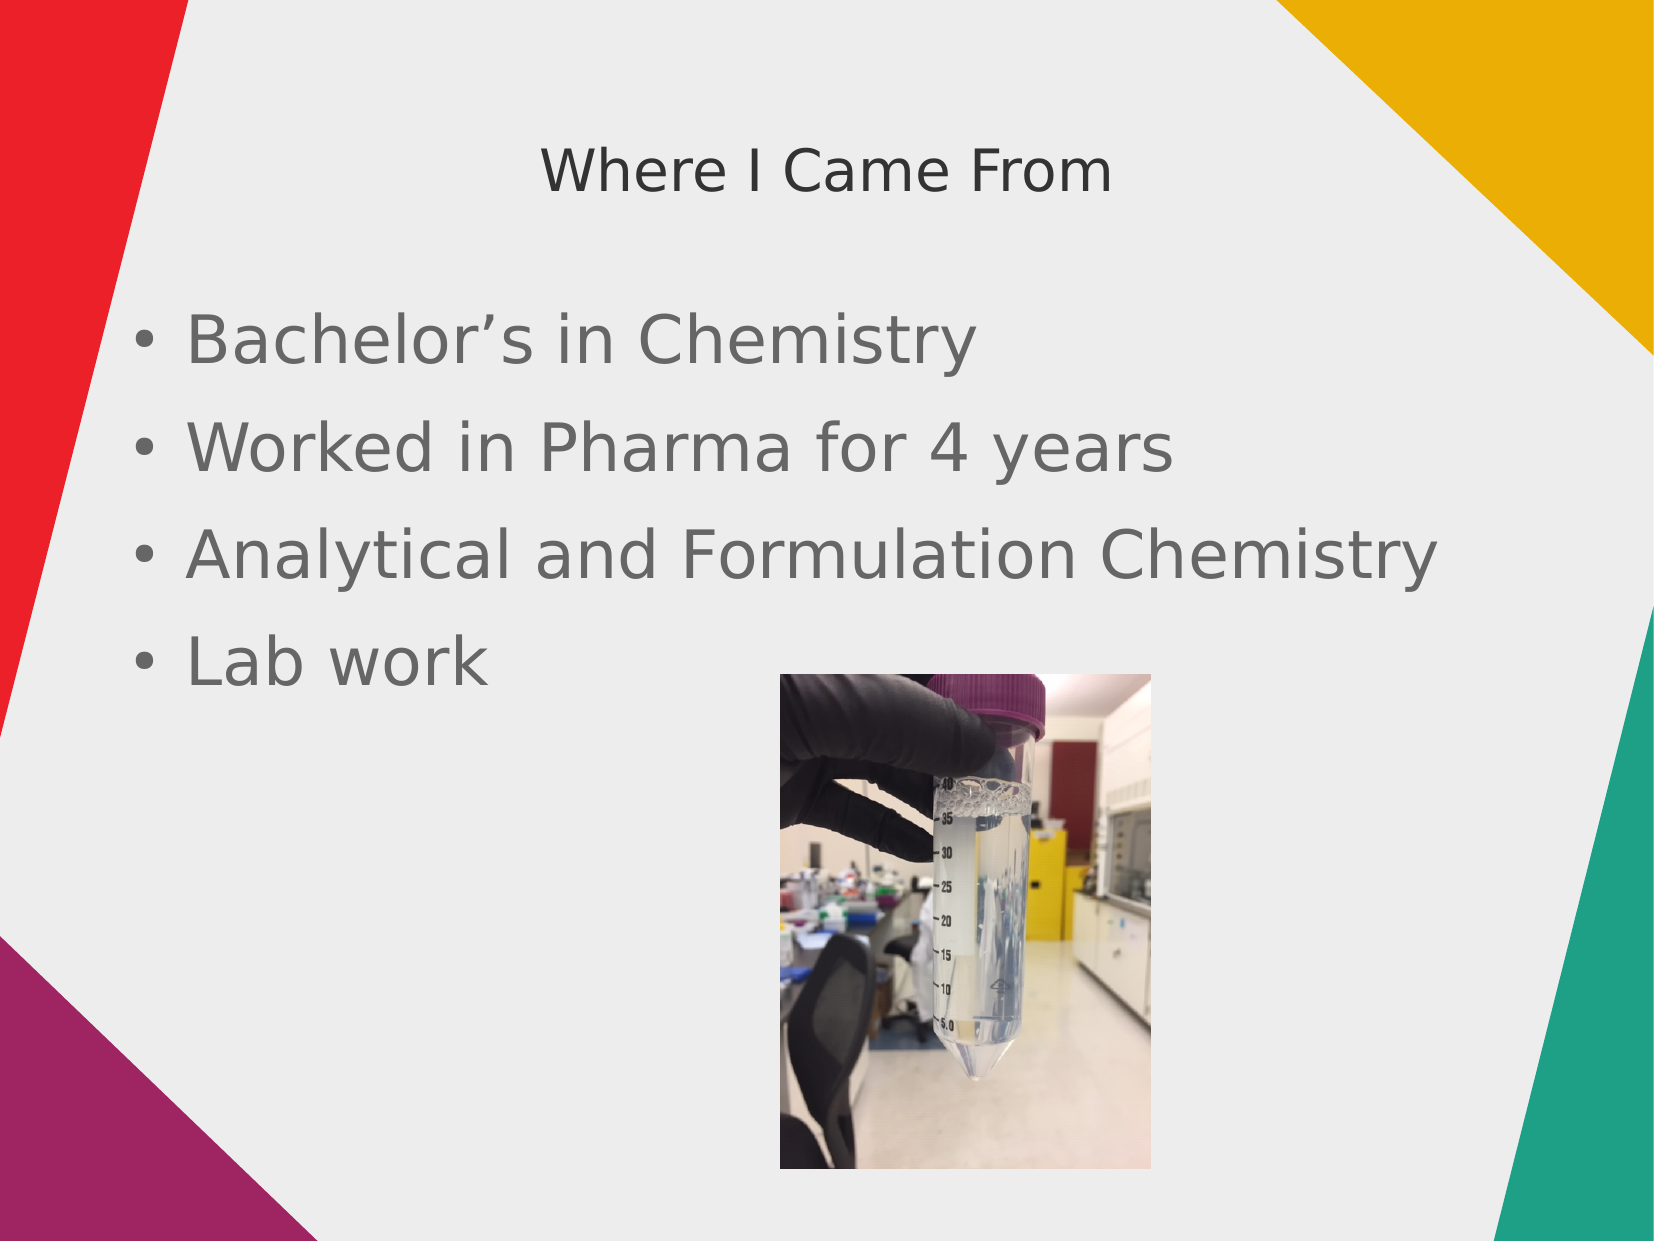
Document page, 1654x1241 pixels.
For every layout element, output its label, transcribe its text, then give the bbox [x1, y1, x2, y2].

list Bachelor’s in Chemistry Worked in Pharma for 4 years Analytical and Formulation Chemistry Lab work [114, 302, 1539, 1033]
picture [780, 674, 1151, 1169]
title Where I Came From [114, 73, 1539, 271]
